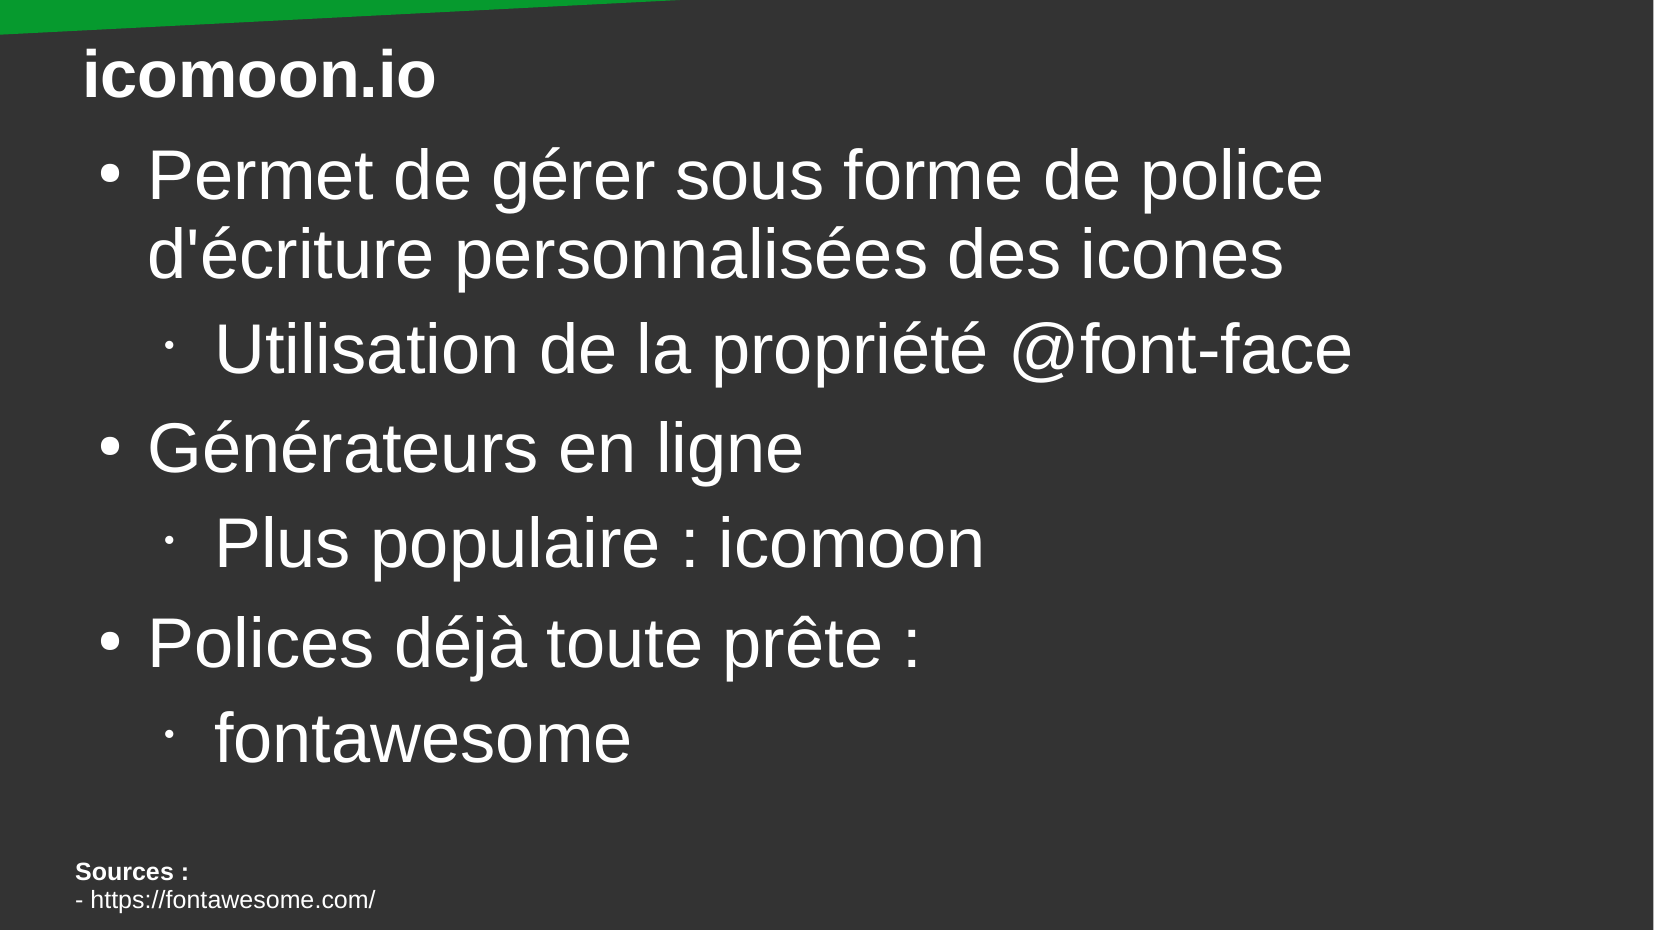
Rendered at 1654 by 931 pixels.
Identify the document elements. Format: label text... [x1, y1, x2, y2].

title icomoon.io [82, 37, 1571, 114]
text_box [0, 0, 681, 35]
list Permet de gérer sous forme de police d'écriture personnalisées des icones Utilisation de la propriété @font-face Générateurs en ligne Plus populaire : icomoon Polices déjà toute prête : fontawesome [80, 135, 1620, 780]
text_box Sources : - https://fontawesome.com/ [60, 850, 1546, 922]
